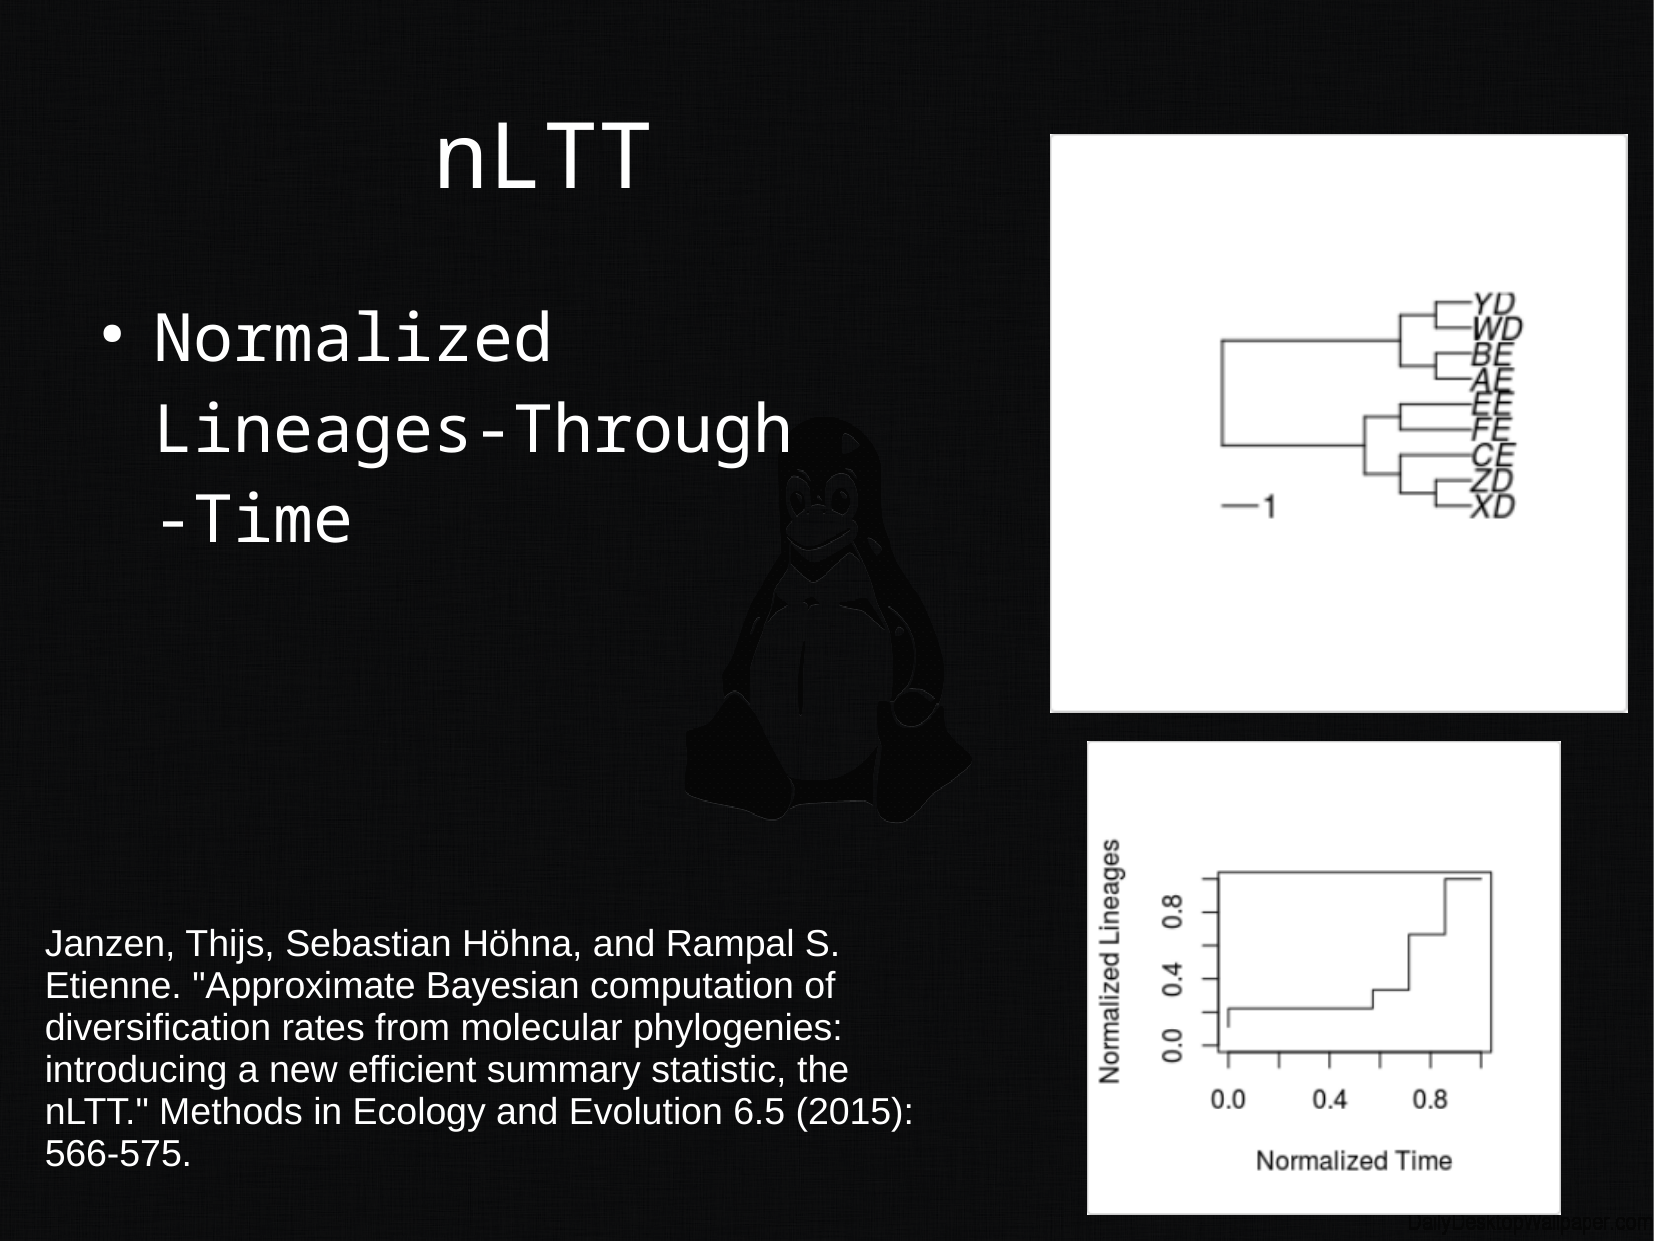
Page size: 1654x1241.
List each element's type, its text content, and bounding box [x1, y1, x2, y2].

title nLTT [82, 49, 1006, 257]
text_box Janzen, Thijs, Sebastian Höhna, and Rampal S. Etienne. "Approximate Bayesian computation of diversification rates from molecular phylogenies: introducing a new efficient summary statistic, the nLTT." Methods in Ecology and Evolution 6.5 (2015): 566-575. [30, 915, 976, 1201]
picture [0, 0, 1654, 1241]
list Normalized Lineages-Through -Time [82, 290, 809, 915]
